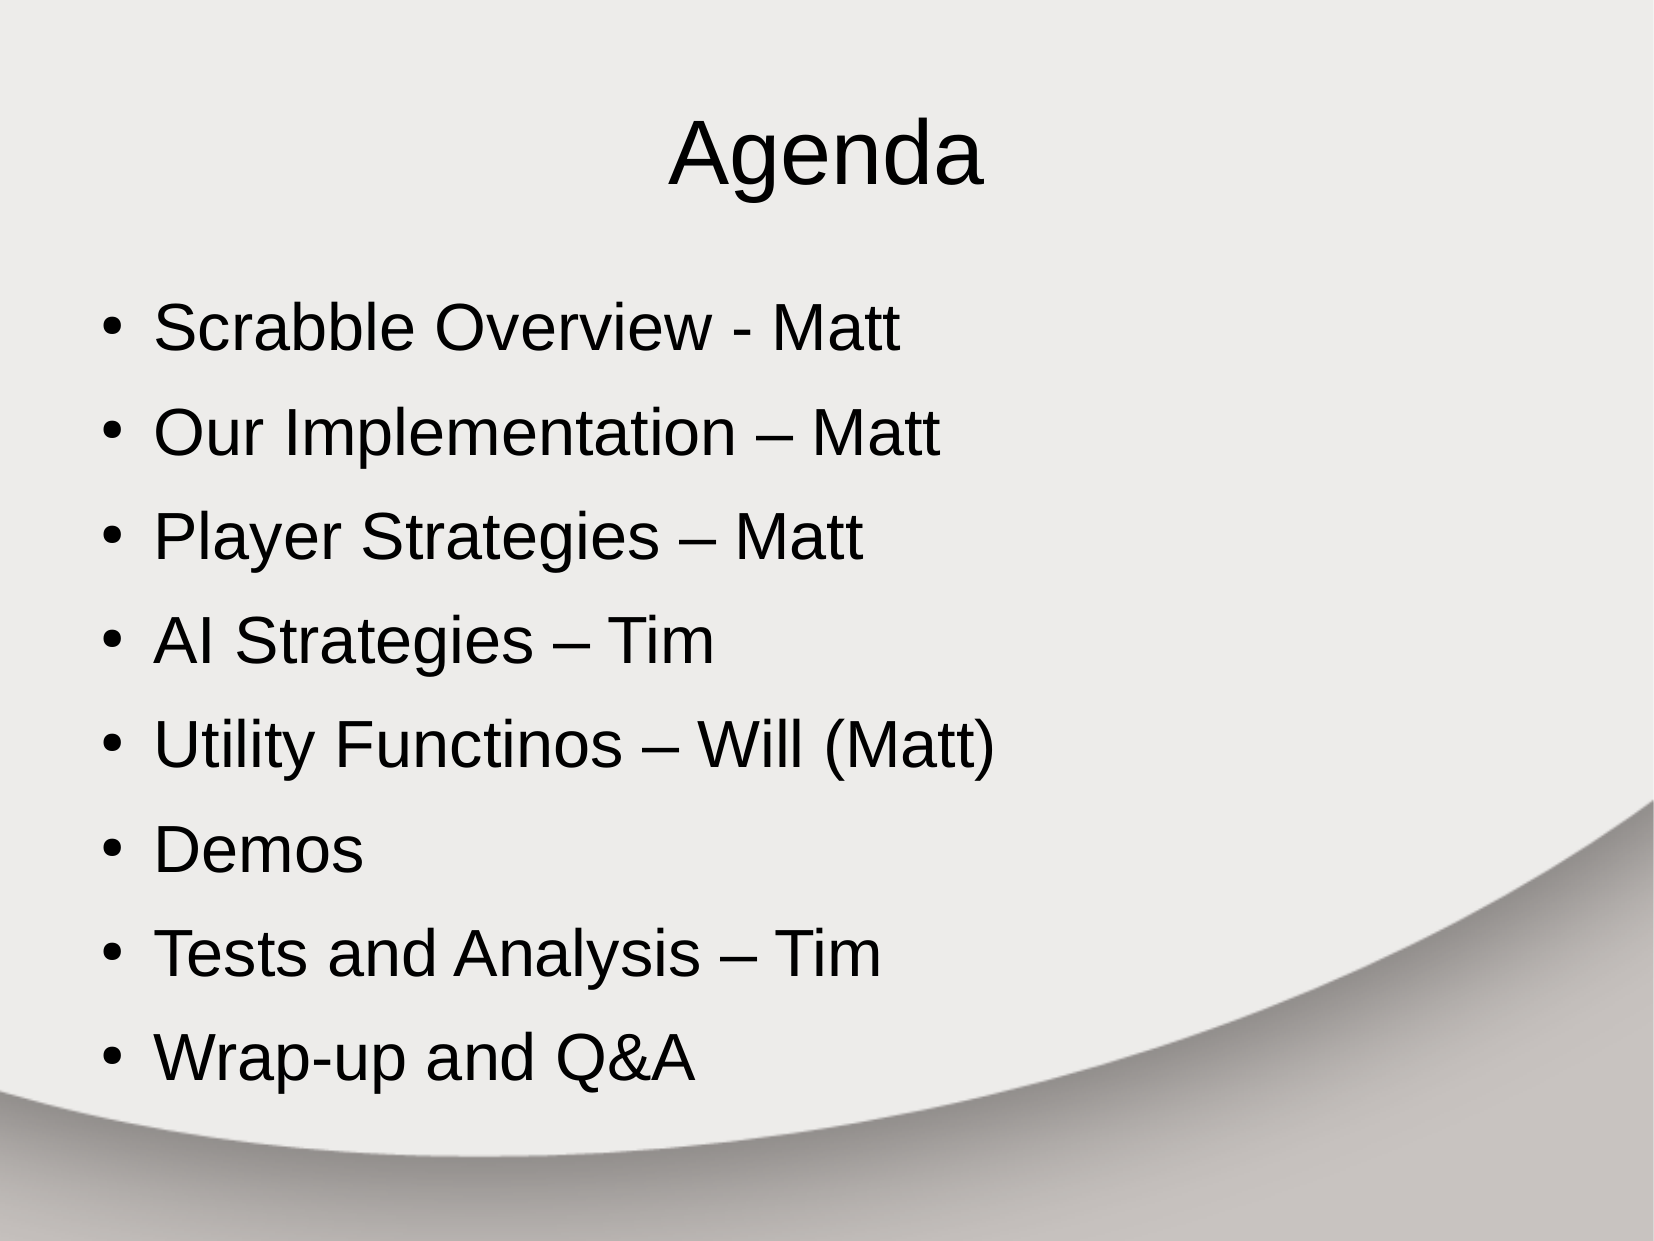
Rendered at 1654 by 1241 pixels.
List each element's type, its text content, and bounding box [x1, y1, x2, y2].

title Agenda [82, 56, 1571, 250]
list Scrabble Overview - Matt Our Implementation – Matt Player Strategies – Matt AI Strategies – Tim Utility Functinos – Will (Matt) Demos Tests and Analysis – Tim Wrap-up and Q&A [82, 290, 1571, 1096]
picture [0, 0, 1654, 1241]
